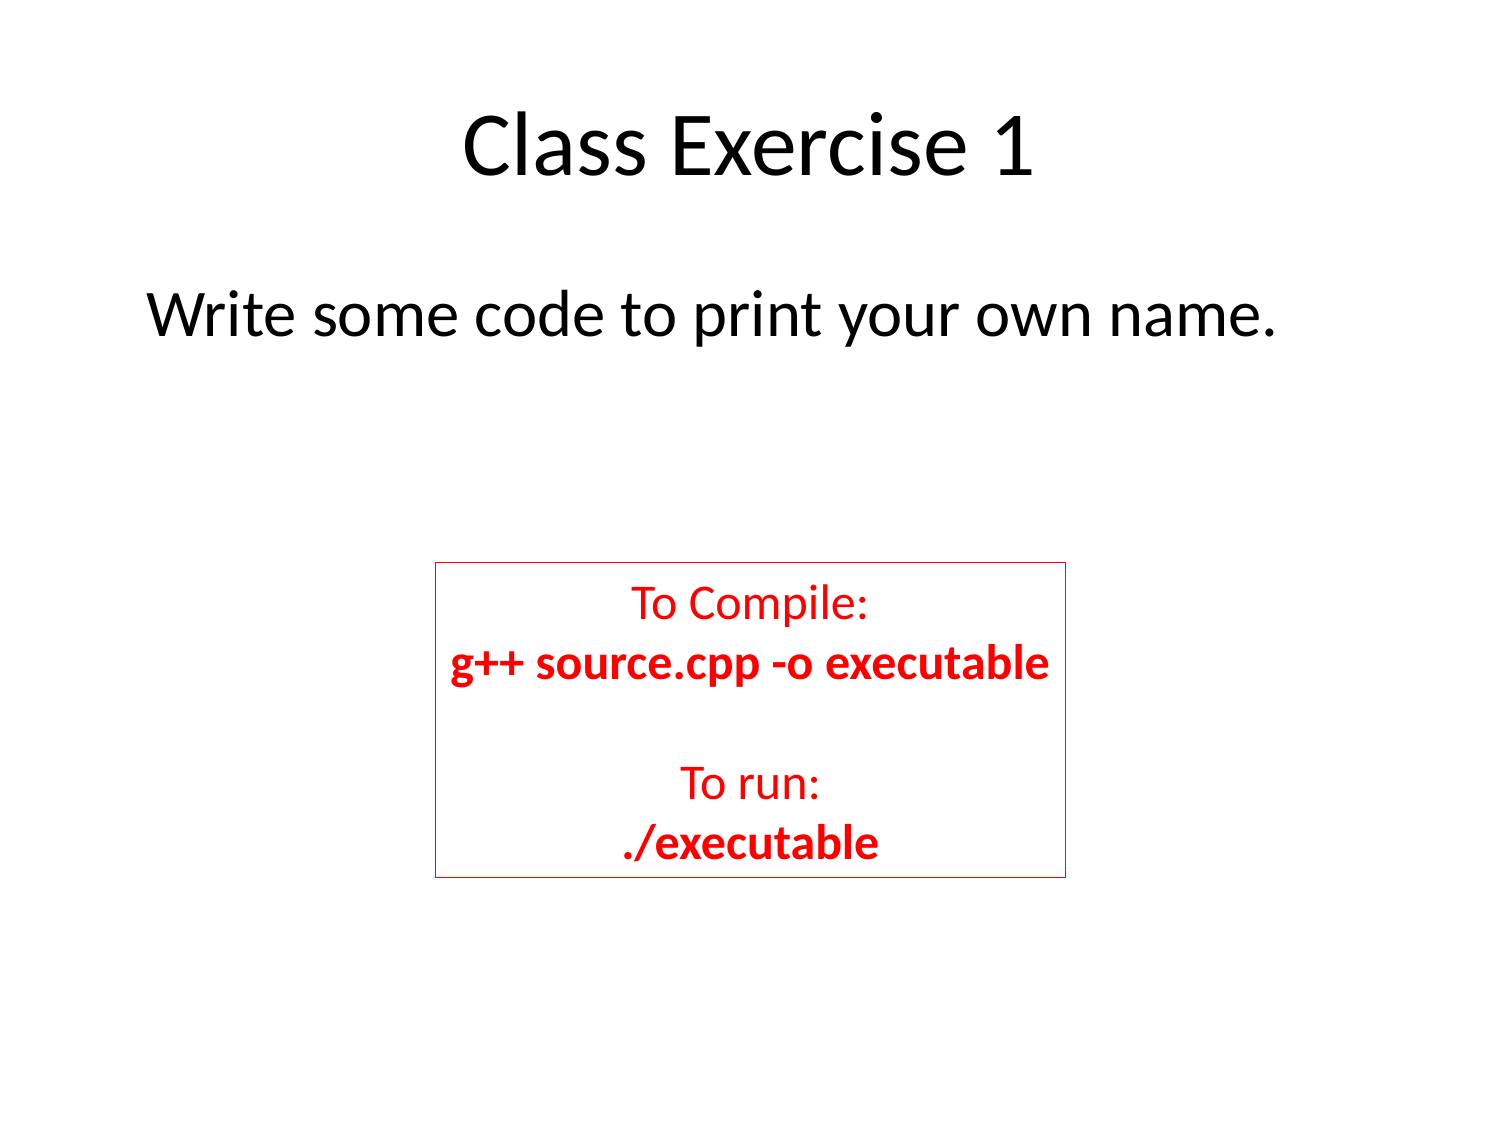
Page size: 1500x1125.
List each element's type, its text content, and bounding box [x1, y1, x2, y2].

list Write some code to print your own name. [75, 262, 1425, 1005]
text_box To Compile: g++ source.cpp -o executable To run: ./executable [435, 562, 1066, 878]
title Class Exercise 1 [75, 45, 1425, 233]
